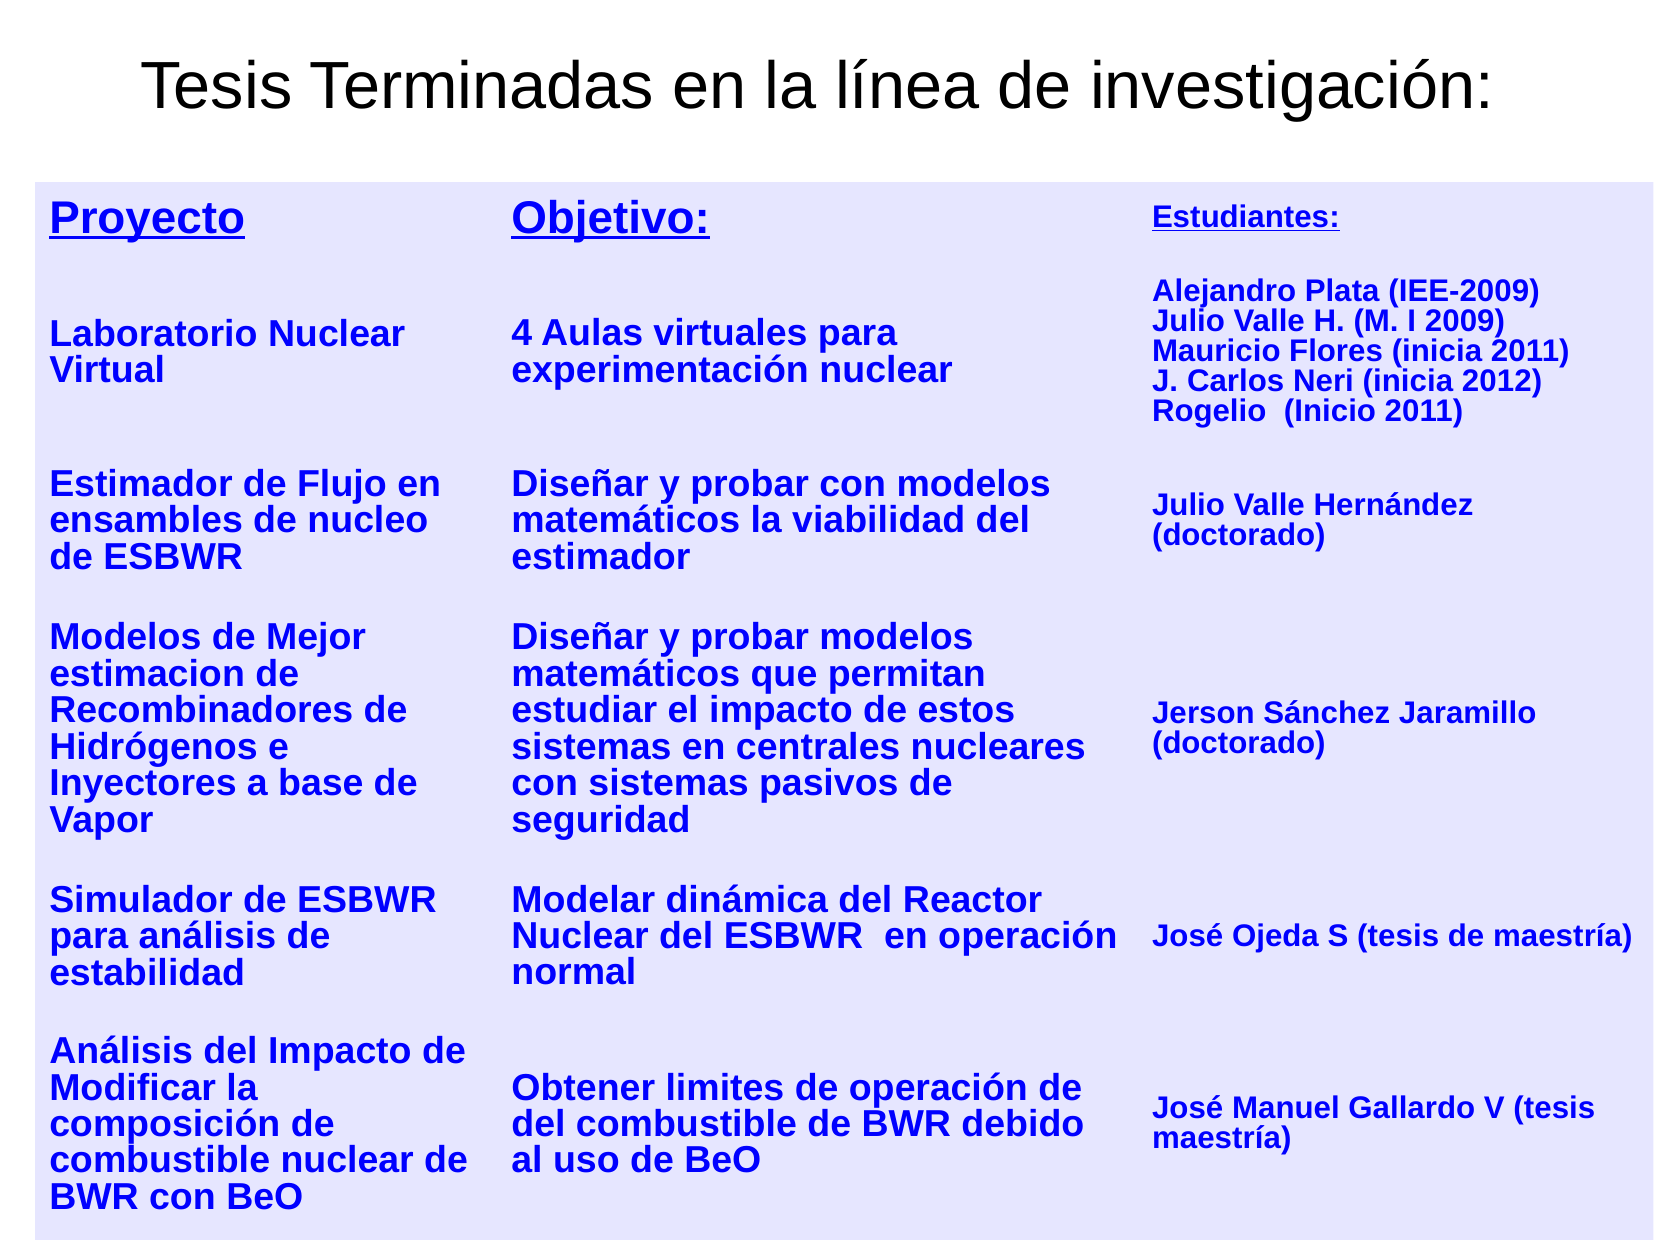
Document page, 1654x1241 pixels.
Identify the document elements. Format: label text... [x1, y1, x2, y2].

table_cell Diseñar y probar con modelos matemáticos la viabilidad del estimador [497, 449, 1137, 595]
table_cell Obtener limites de operación de del combustible de BWR debido al uso de BeO [497, 1011, 1137, 1240]
table_cell 4 Aulas virtuales para experimentación nuclear [497, 257, 1137, 449]
table_cell Análisis del Impacto de Modificar la composición de combustible nuclear de BWR con BeO [35, 1011, 497, 1240]
table_cell Estimador de Flujo en ensambles de nucleo de ESBWR [35, 449, 497, 595]
table_cell Alejandro Plata (IEE-2009) Julio Valle H. (M. I 2009) Mauricio Flores (inicia 2011) J. Carlos Neri (inicia 2012) Rogelio (Inicio 2011) [1137, 257, 1654, 449]
table_cell Jerson Sánchez Jaramillo (doctorado) [1137, 595, 1654, 865]
table_header Estudiantes: [1137, 182, 1654, 257]
table_header Objetivo: [497, 182, 1137, 257]
table_cell José Ojeda S (tesis de maestría) [1137, 865, 1654, 1011]
title Tesis Terminadas en la línea de investigación: [82, 6, 1571, 166]
table_cell Julio Valle Hernández (doctorado) [1137, 449, 1654, 595]
table_cell Modelar dinámica del Reactor Nuclear del ESBWR en operación normal [497, 865, 1137, 1011]
table_cell Modelos de Mejor estimacion de Recombinadores de Hidrógenos e Inyectores a base de Vapor [35, 595, 497, 865]
table_cell Laboratorio Nuclear Virtual [35, 257, 497, 449]
table_cell Simulador de ESBWR para análisis de estabilidad [35, 865, 497, 1011]
table_header Proyecto [35, 182, 497, 257]
table_cell Diseñar y probar modelos matemáticos que permitan estudiar el impacto de estos sistemas en centrales nucleares con sistemas pasivos de seguridad [497, 595, 1137, 865]
table_cell José Manuel Gallardo V (tesis maestría) [1137, 1011, 1654, 1240]
